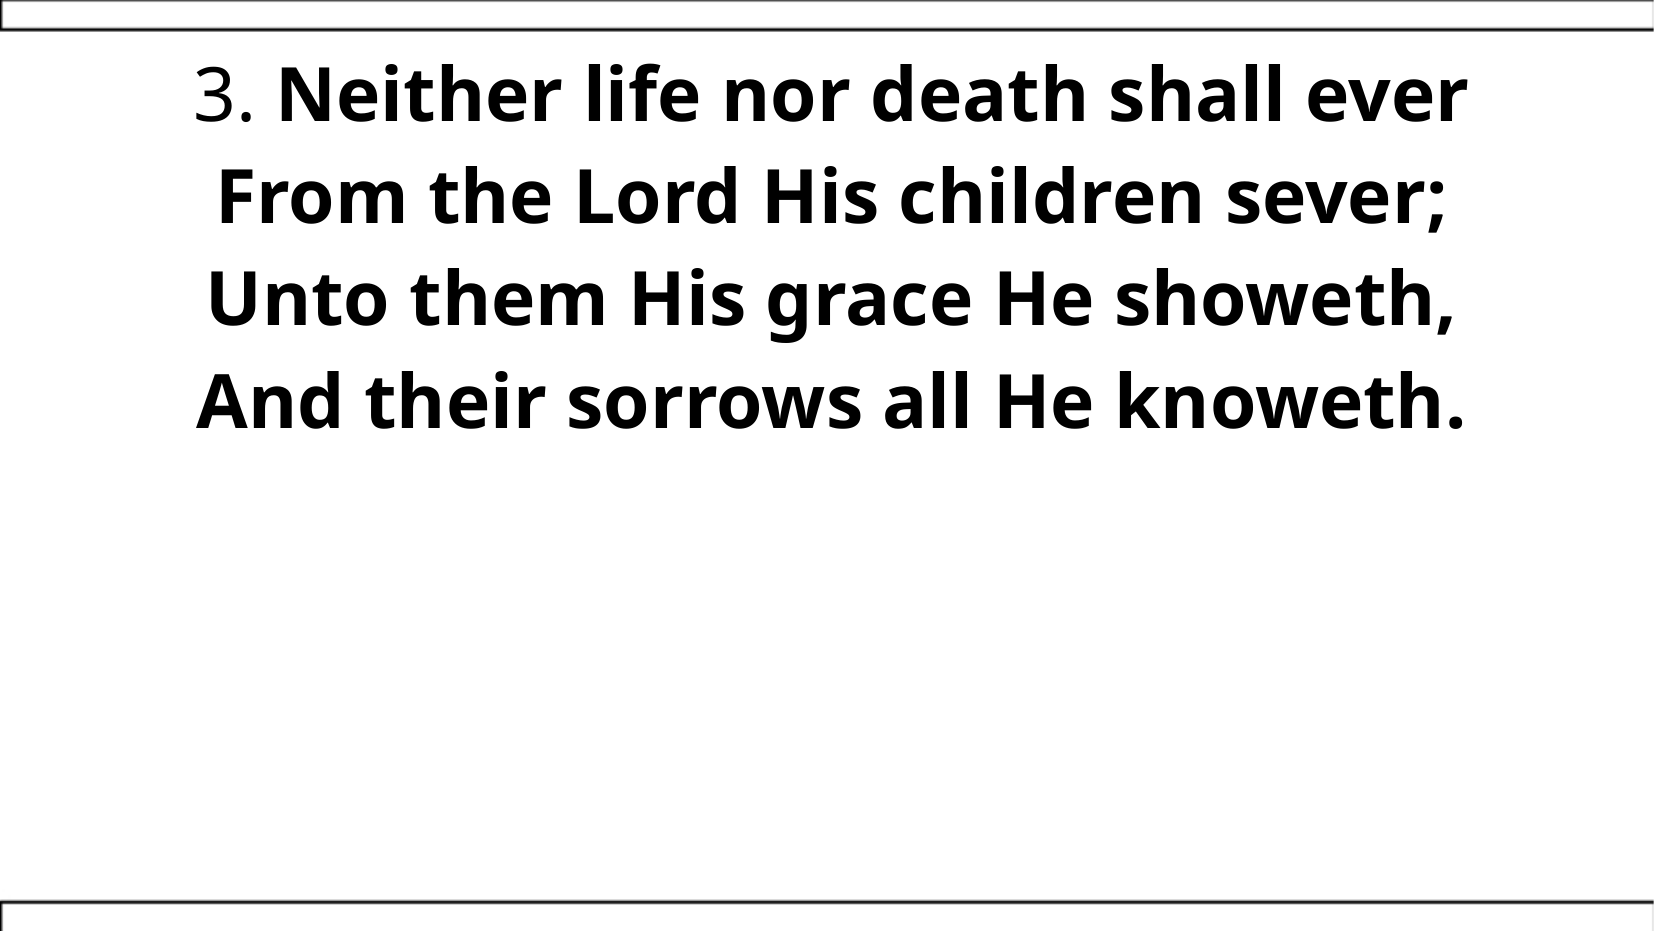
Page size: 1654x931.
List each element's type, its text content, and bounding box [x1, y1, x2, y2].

text_box 3. Neither life nor death shall ever From the Lord His children sever; Unto them His grace He showeth, And their sorrows all He knoweth. [111, 33, 1552, 448]
picture [0, 0, 1654, 931]
